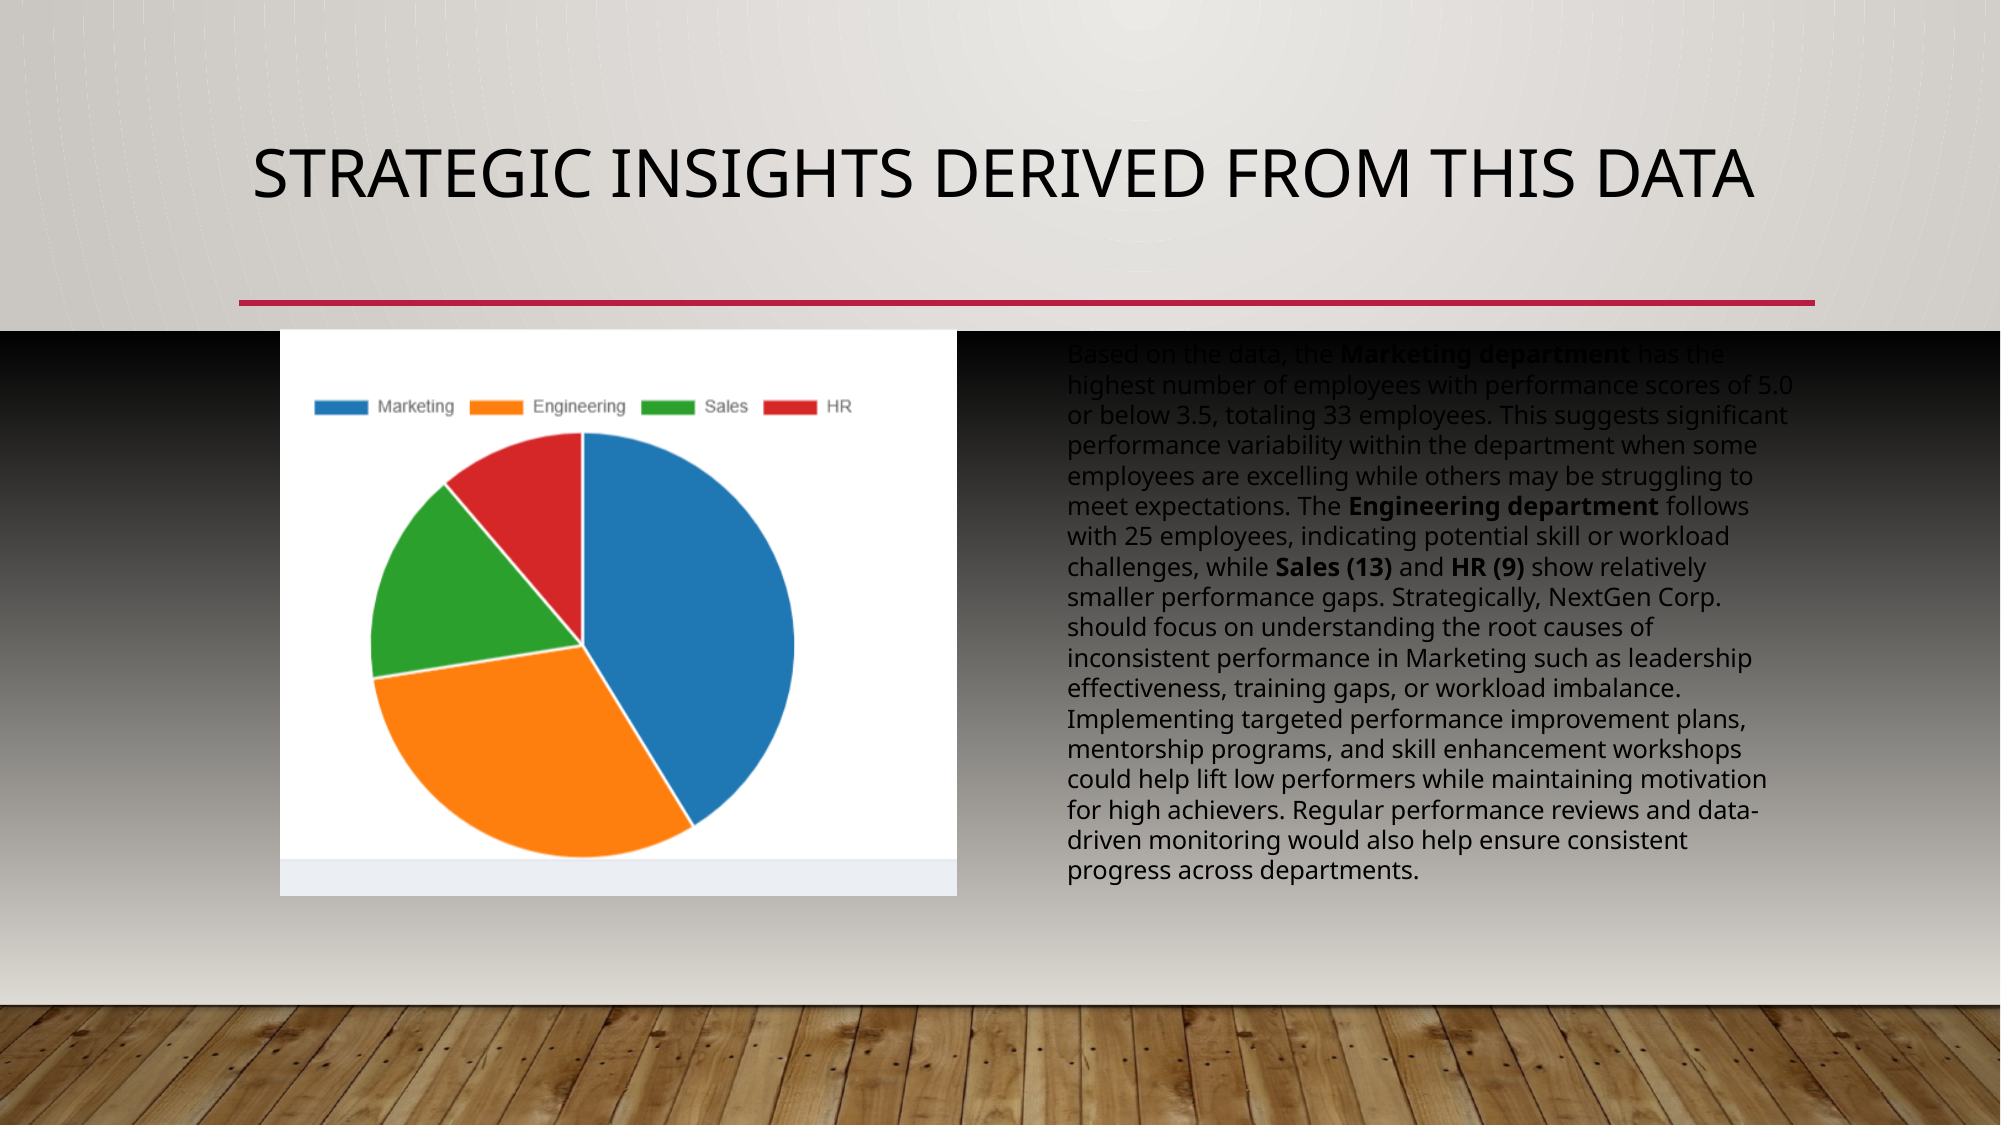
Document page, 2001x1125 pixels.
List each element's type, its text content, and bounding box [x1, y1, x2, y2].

list Based on the data, the Marketing department has the highest number of employees with performance scores of 5.0 or below 3.5, totaling 33 employees. This suggests significant performance variability within the department when some employees are excelling while others may be struggling to meet expectations. The Engineering department follows with 25 employees, indicating potential skill or workload challenges, while Sales (13) and HR (9) show relatively smaller performance gaps. Strategically, NextGen Corp. should focus on understanding the root causes of inconsistent performance in Marketing such as leadership effectiveness, training gaps, or workload imbalance. Implementing targeted performance improvement plans, mentorship programs, and skill enhancement workshops could help lift low performers while maintaining motivation for high achievers. Regular performance reviews and data-driven monitoring would also help ensure consistent progress across departments. [1052, 330, 1815, 896]
picture [280, 329, 957, 896]
title Strategic insights derived from tHIS data [237, 132, 1814, 306]
